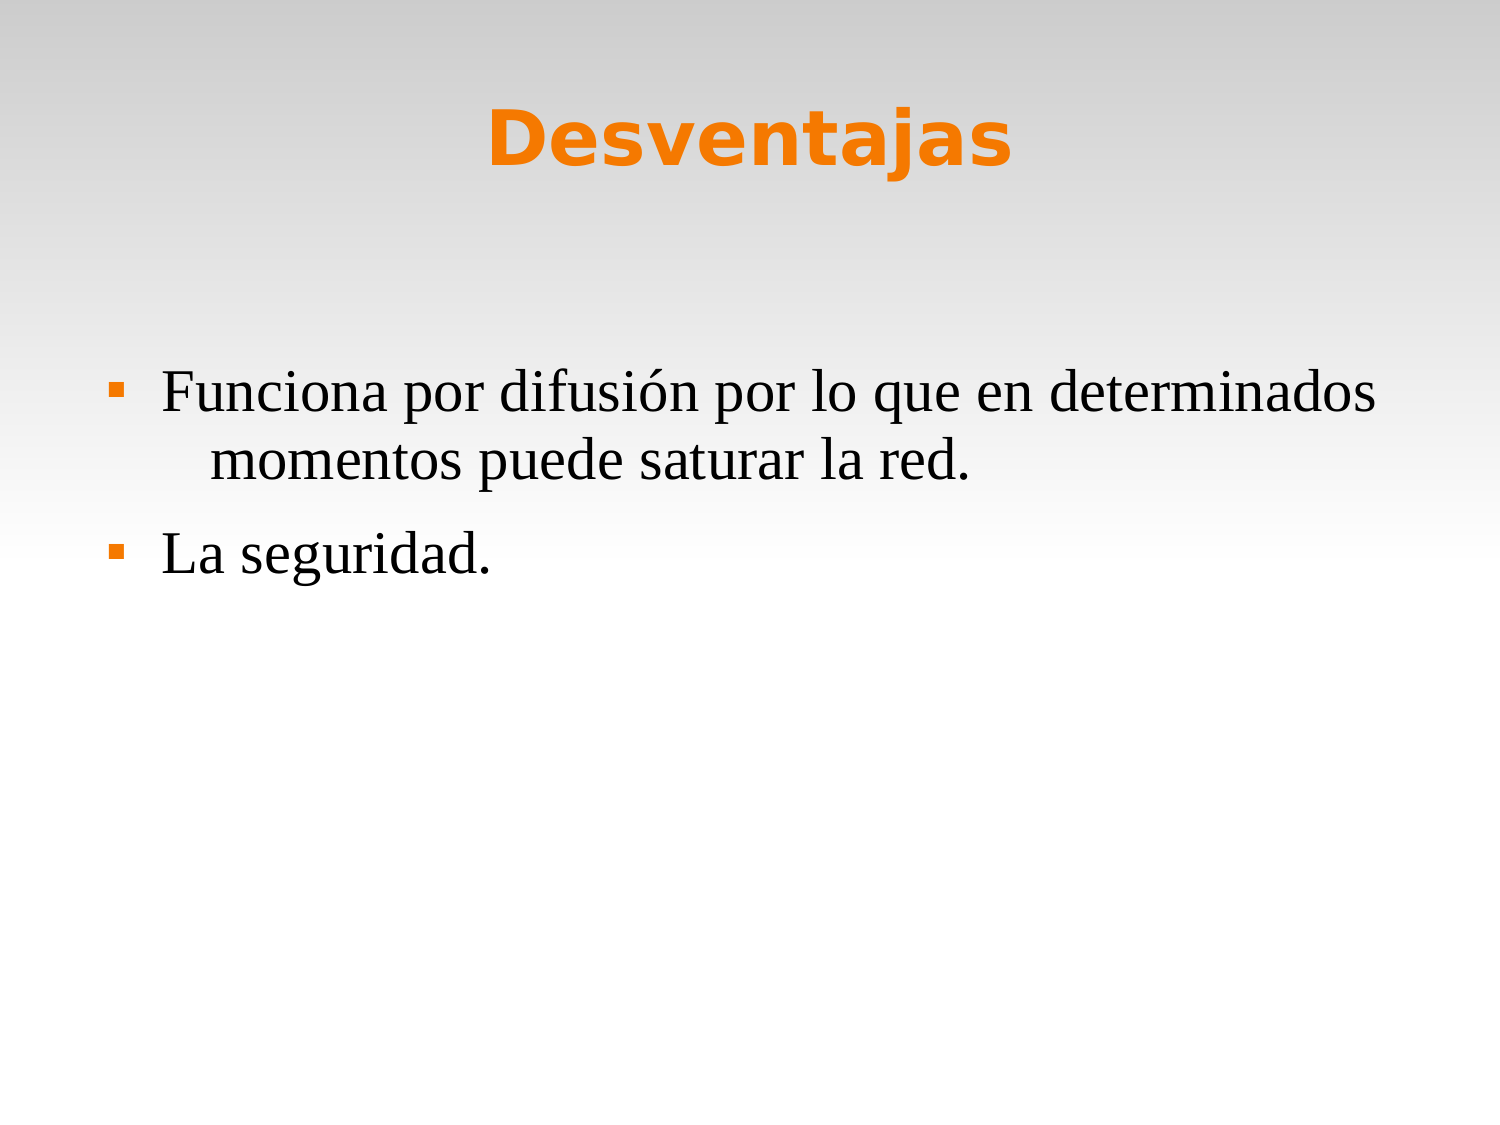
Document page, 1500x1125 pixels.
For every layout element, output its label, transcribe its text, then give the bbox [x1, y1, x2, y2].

list Funciona por difusión por lo que en determinados momentos puede saturar la red. La seguridad. [75, 263, 1425, 1006]
title Desventajas [75, 44, 1425, 233]
